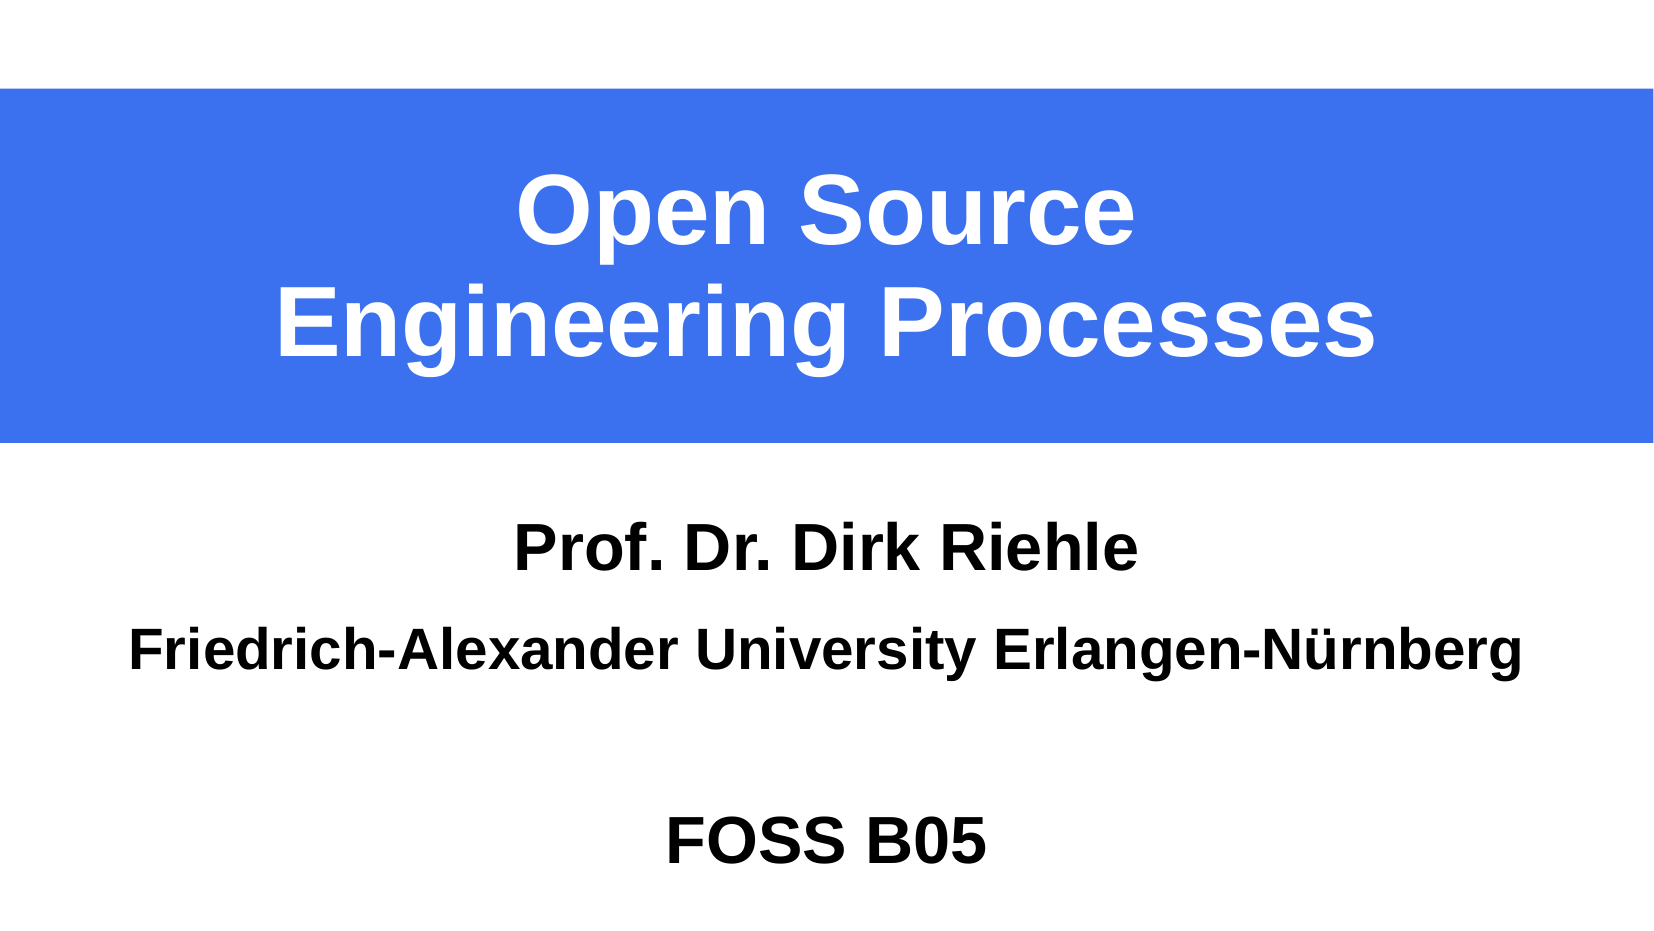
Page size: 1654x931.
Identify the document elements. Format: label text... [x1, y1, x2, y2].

subtitle Prof. Dr. Dirk Riehle Friedrich-Alexander University Erlangen-Nürnberg FOSS B05 [29, 472, 1625, 886]
title Open Source Engineering Processes [0, 88, 1654, 443]
